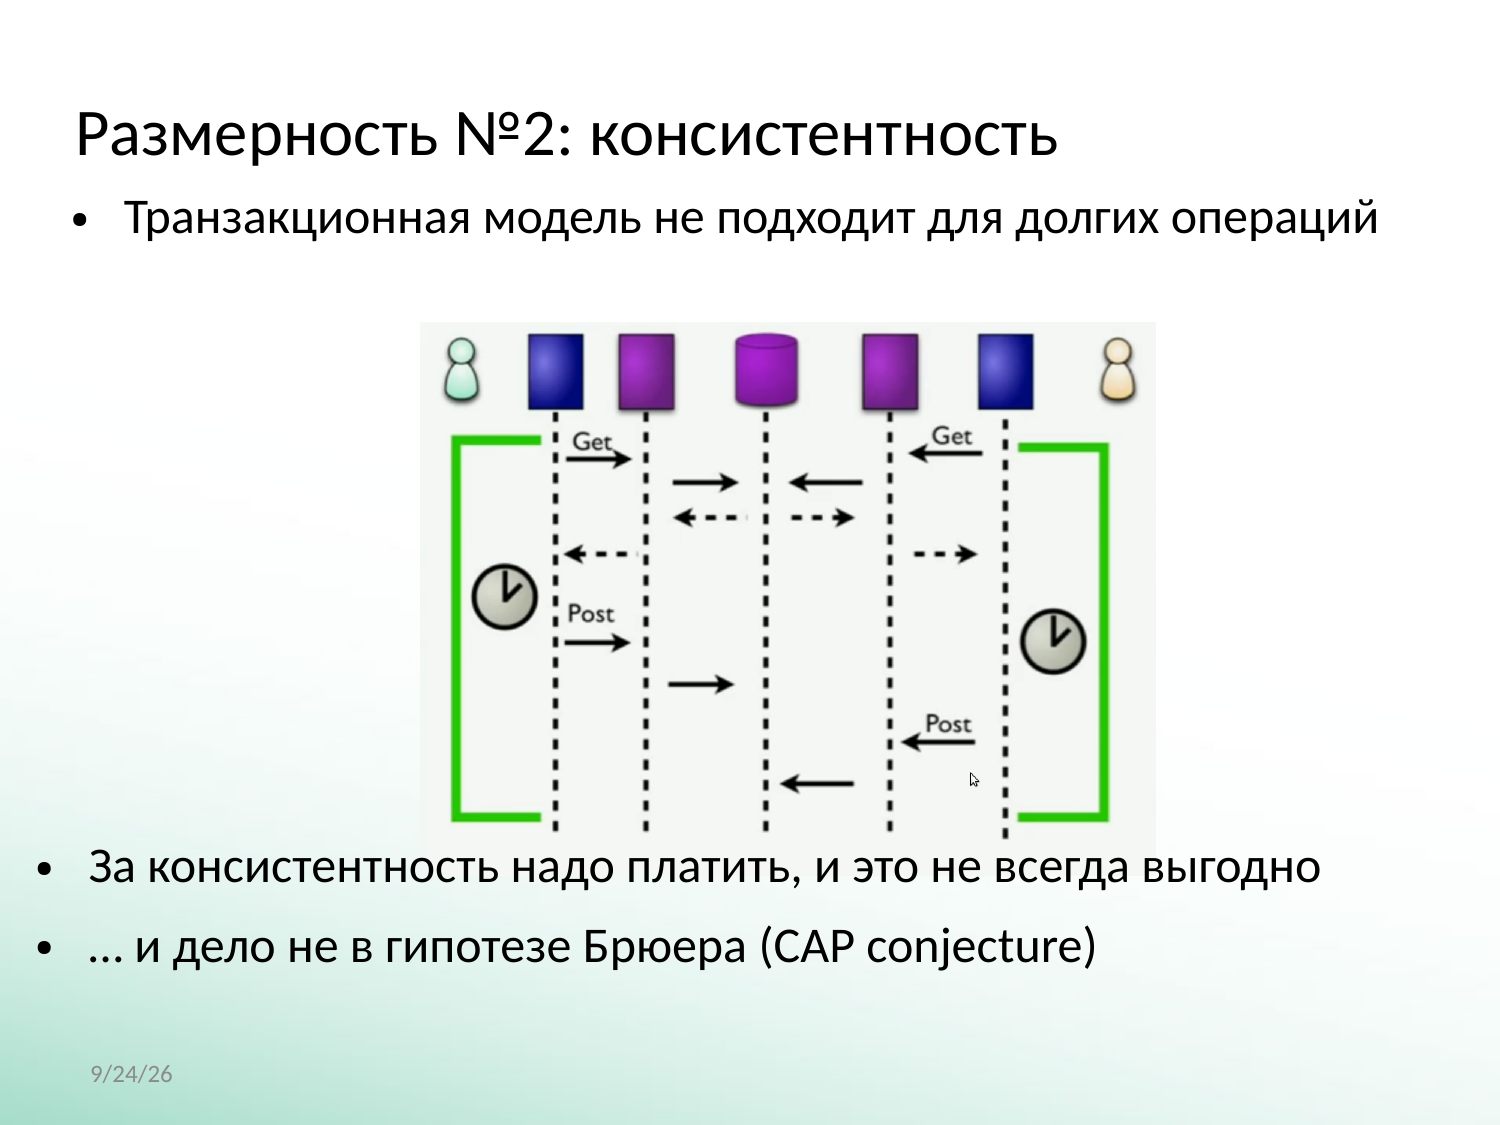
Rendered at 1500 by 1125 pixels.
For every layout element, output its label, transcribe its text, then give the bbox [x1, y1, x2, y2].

list За консистентность надо платить, и это не всегда выгодно … и дело не в гипотезе Брюера (CAP conjecture) [17, 845, 1473, 1053]
picture [0, 0, 1500, 1125]
list Транзакционная модель не подходит для долгих операций [53, 195, 1500, 296]
title Размерность №2: консистентность [75, 45, 1425, 195]
